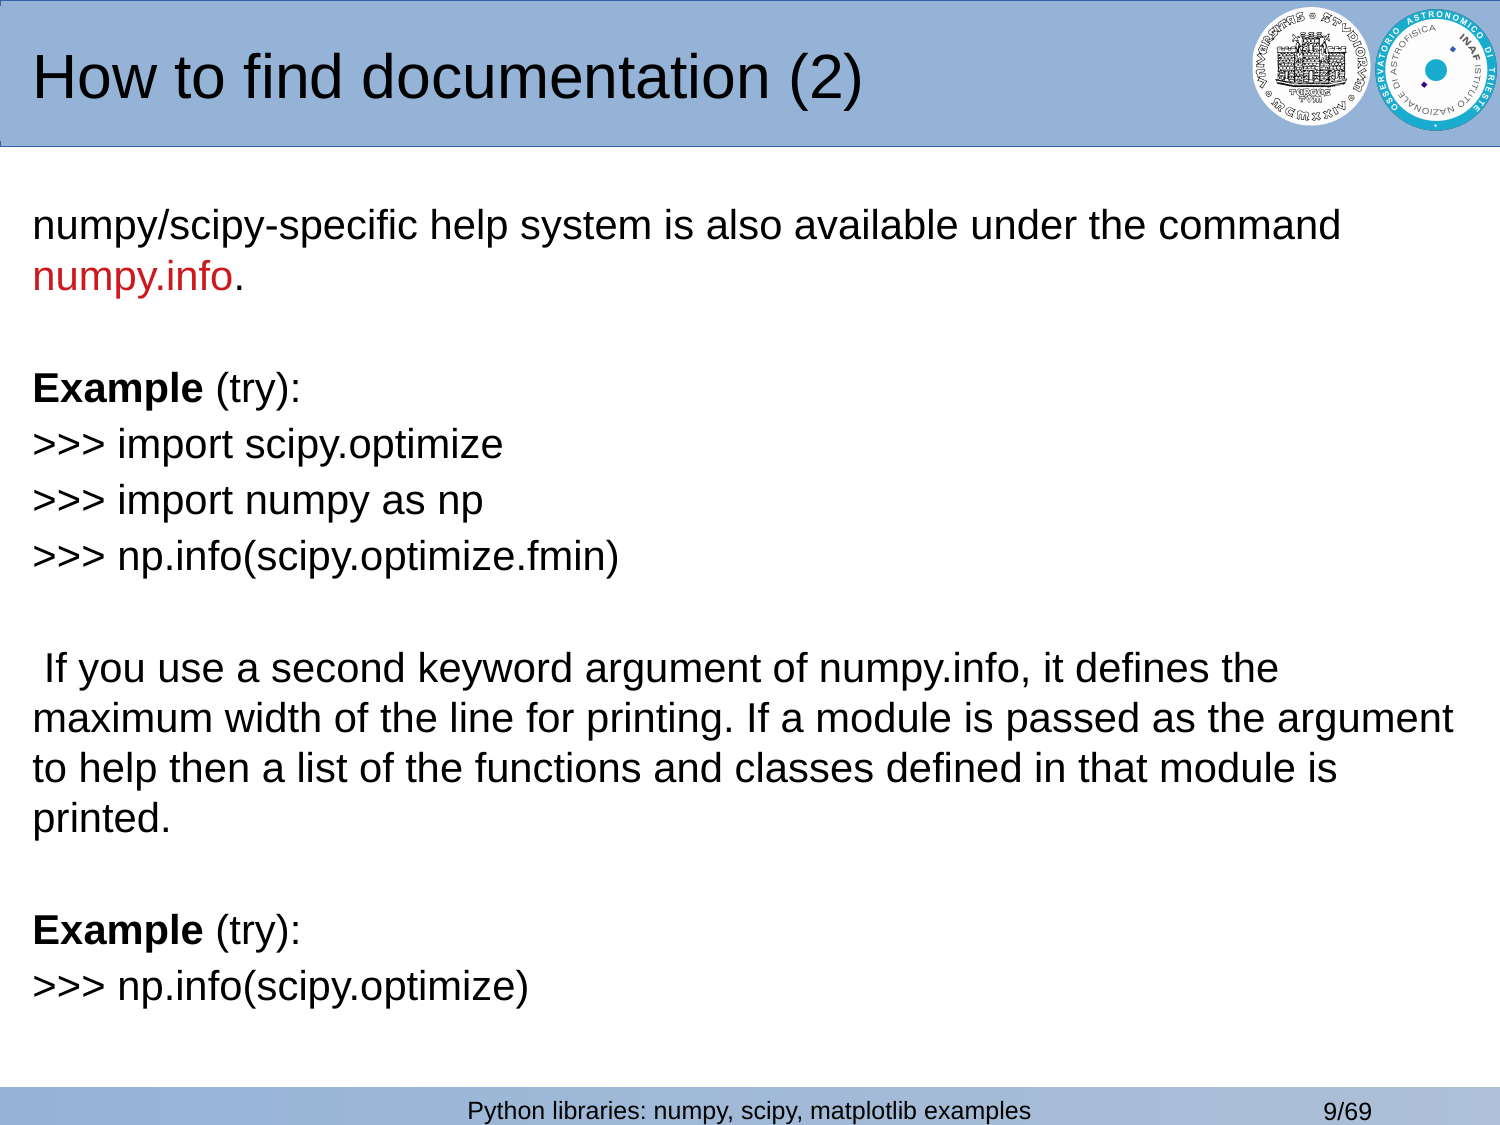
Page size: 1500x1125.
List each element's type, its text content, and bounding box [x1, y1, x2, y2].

list numpy/scipy-specific help system is also available under the command numpy.info. Example (try): >>> import scipy.optimize >>> import numpy as np >>> np.info(scipy.optimize.fmin) If you use a second keyword argument of numpy.info, it defines the maximum width of the line for printing. If a module is passed as the argument to help then a list of the functions and classes defined in that module is printed. Example (try): >>> np.info(scipy.optimize) [17, 190, 1473, 1037]
picture [1253, 0, 1500, 156]
text_box How to find documentation (2) [0, 5, 1253, 141]
